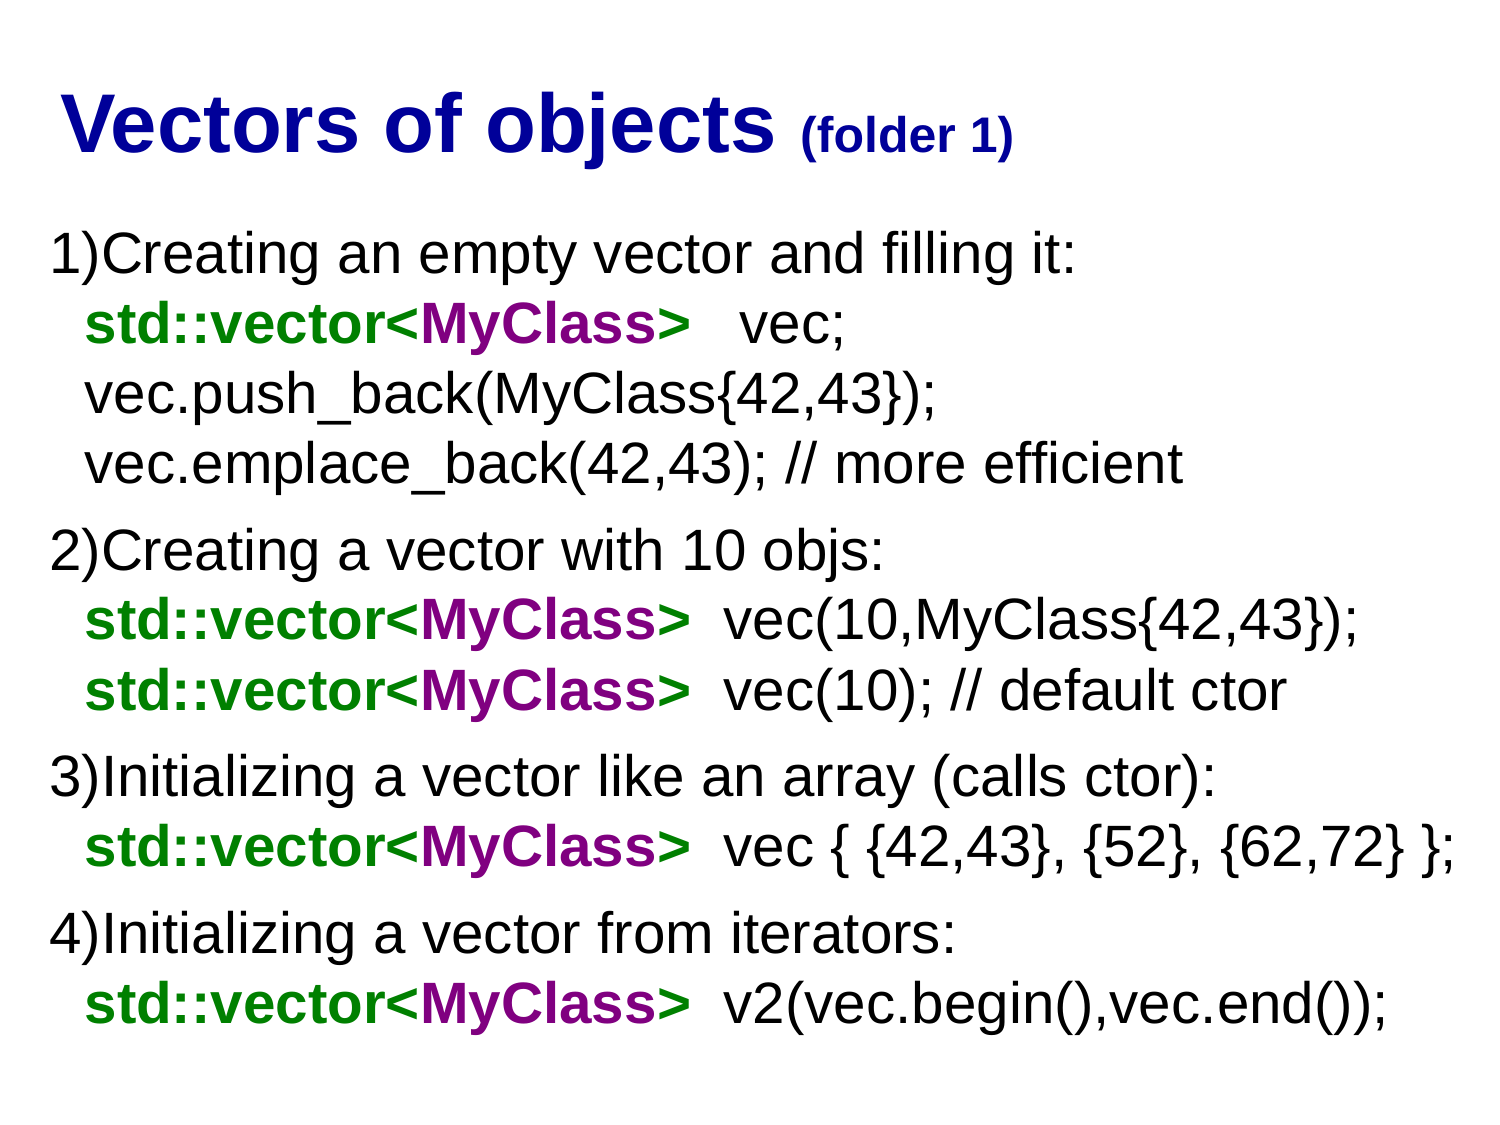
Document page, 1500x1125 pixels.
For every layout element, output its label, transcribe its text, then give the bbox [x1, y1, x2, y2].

title Vectors of objects (folder 1) [60, 32, 1468, 206]
list Creating an empty vector and filling it: std::vector<MyClass> vec; vec.push_back(MyClass{42,43}); vec.emplace_back(42,43); // more efficient Creating a vector with 10 objs: std::vector<MyClass> vec(10,MyClass{42,43}); std::vector<MyClass> vec(10); // default ctor Initializing a vector like an array (calls ctor): std::vector<MyClass> vec { {42,43}, {52}, {62,72} }; Initializing a vector from iterators: std::vector<MyClass> v2(vec.begin(),vec.end()); [49, 215, 1468, 1040]
